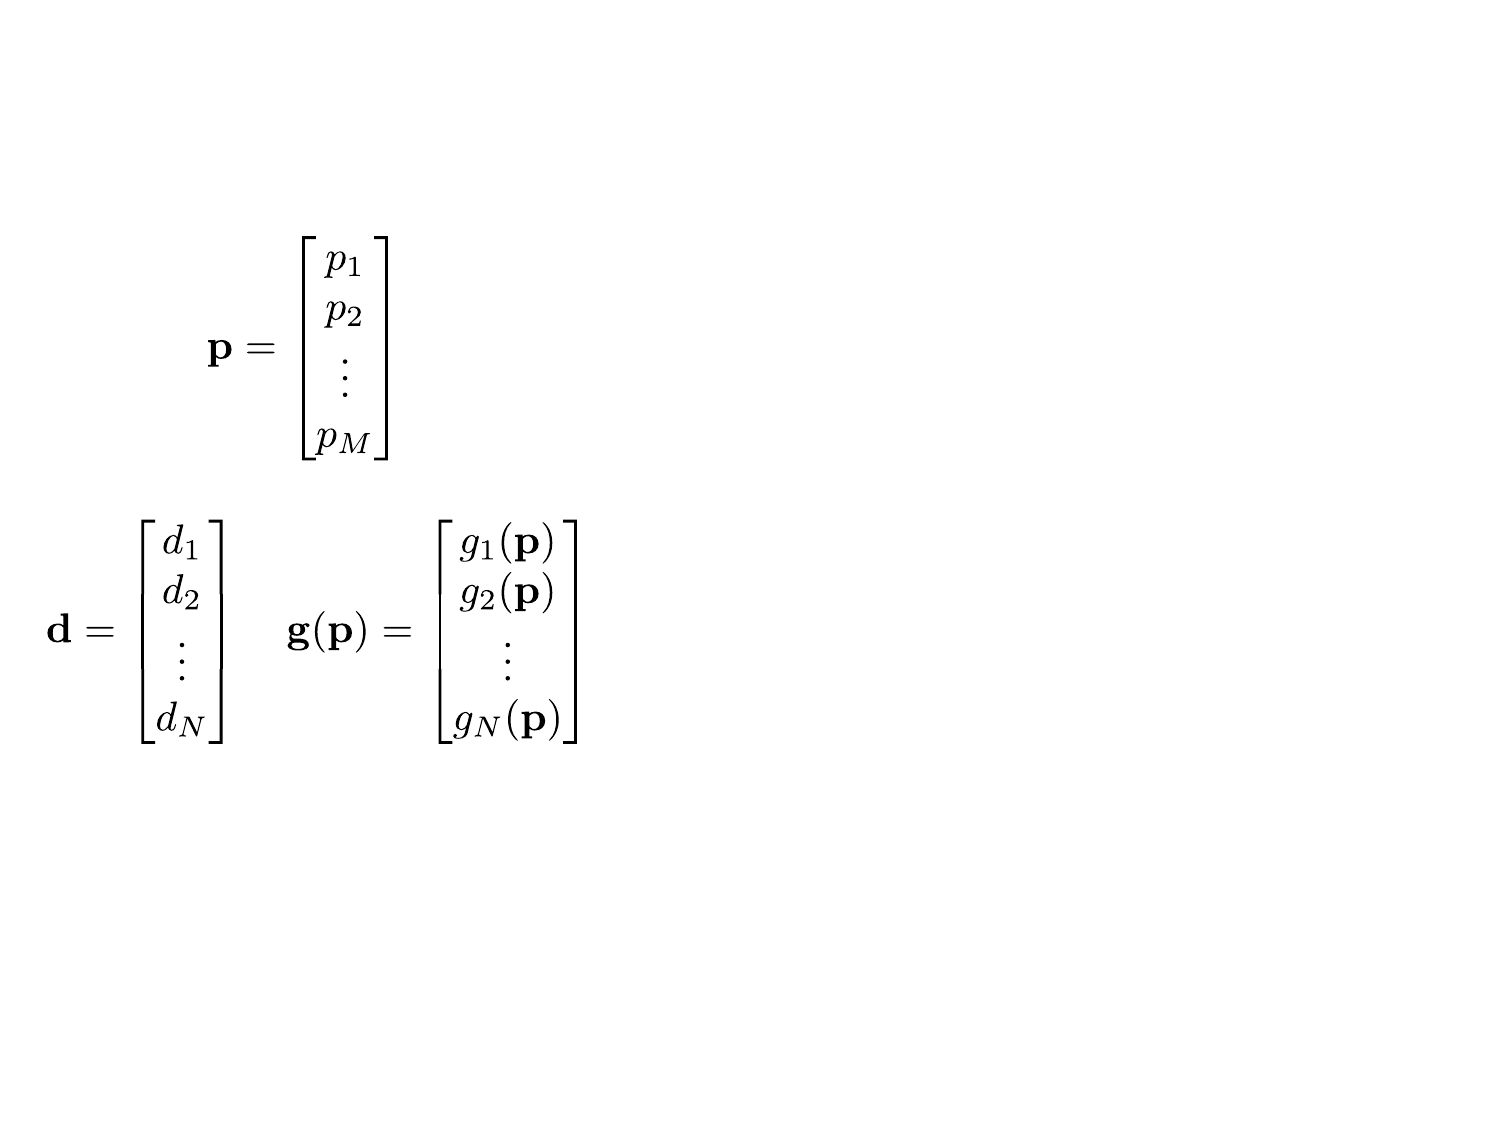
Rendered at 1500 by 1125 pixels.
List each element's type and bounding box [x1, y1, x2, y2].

text_box [45, 519, 237, 744]
text_box [206, 236, 402, 461]
text_box [286, 519, 591, 744]
